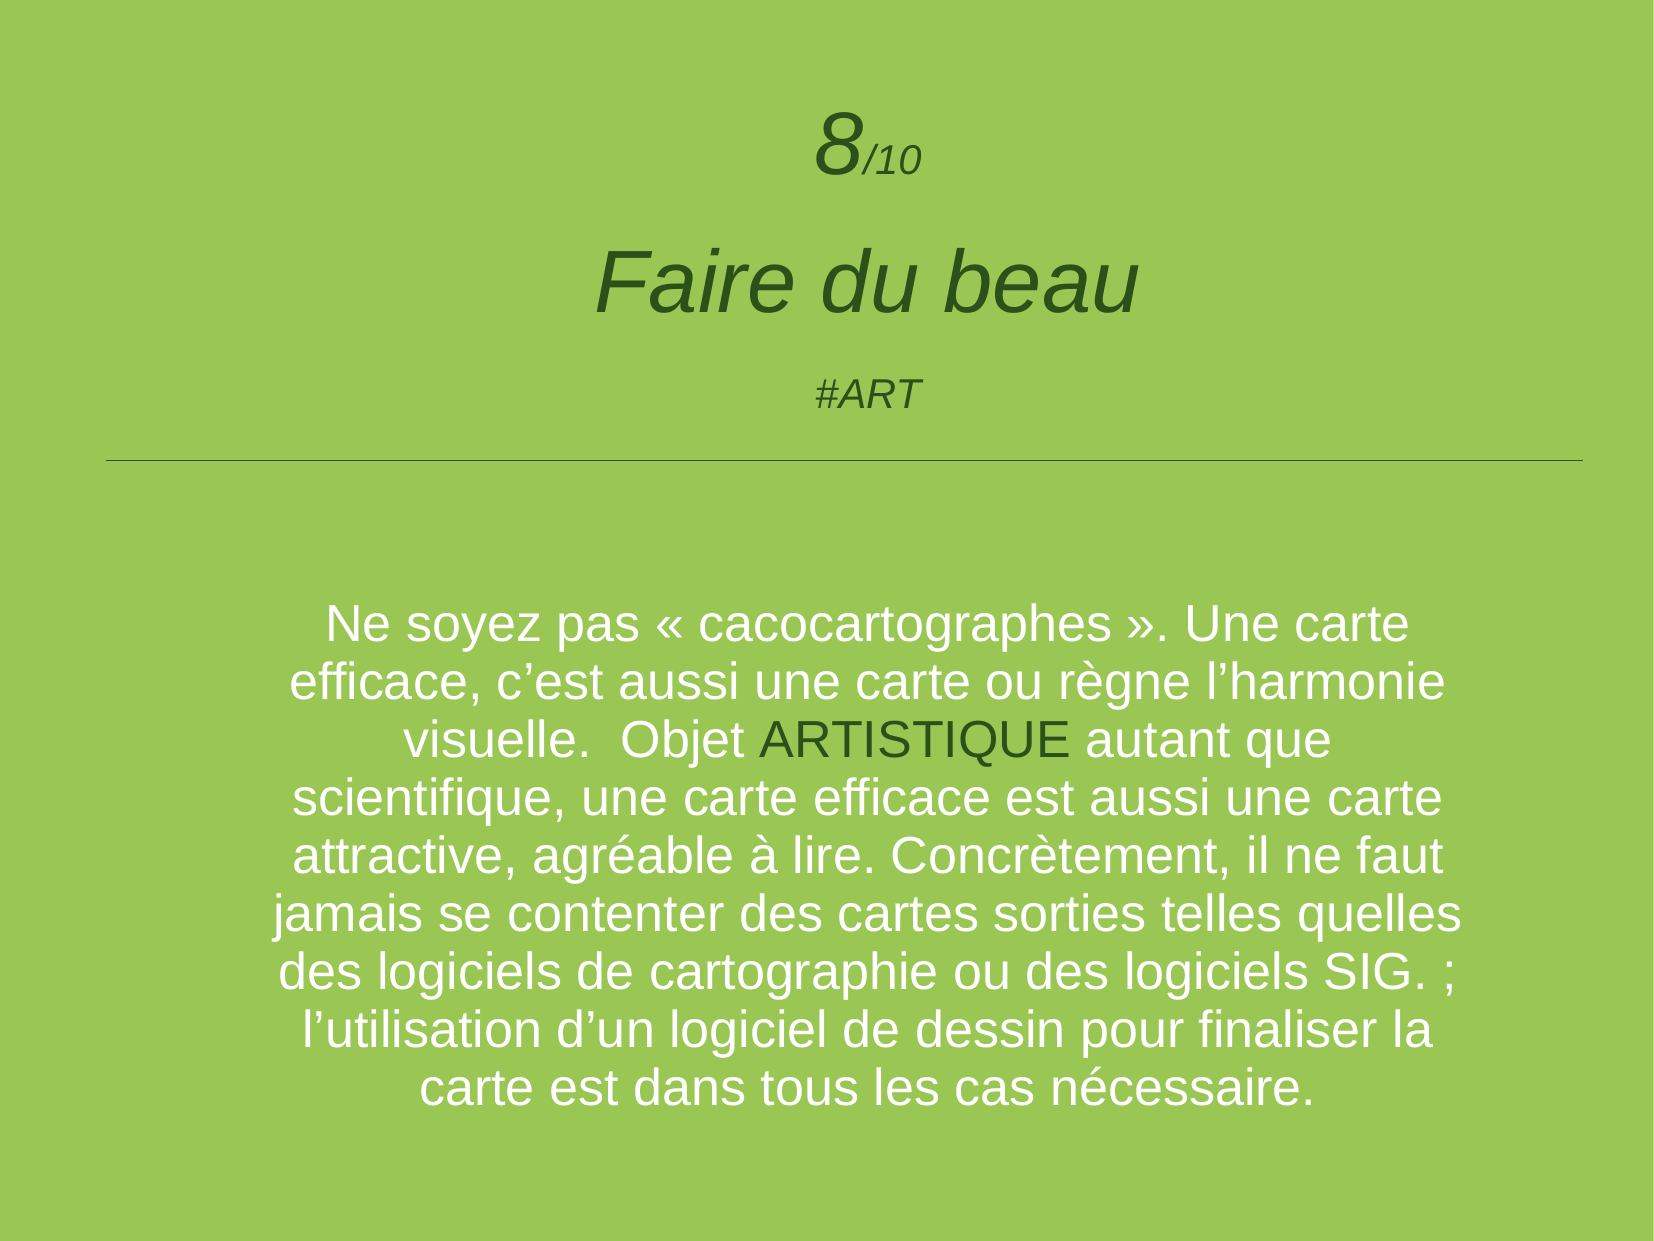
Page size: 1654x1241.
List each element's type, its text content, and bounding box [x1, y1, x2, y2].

list 8/10 Faire du beau #ART Ne soyez pas « cacocartographes ». Une carte efficace, c’est aussi une carte ou règne l’harmonie visuelle. Objet ARTISTIQUE autant que scientifique, une carte efficace est aussi une carte attractive, agréable à lire. Concrètement, il ne faut jamais se contenter des cartes sorties telles quelles des logiciels de cartographie ou des logiciels SIG. ; l’utilisation d’un logiciel de dessin pour finaliser la carte est dans tous les cas nécessaire. [271, 94, 1465, 460]
list 8/10 Faire du beau #ART Ne soyez pas « cacocartographes ». Une carte efficace, c’est aussi une carte ou règne l’harmonie visuelle. Objet ARTISTIQUE autant que scientifique, une carte efficace est aussi une carte attractive, agréable à lire. Concrètement, il ne faut jamais se contenter des cartes sorties telles quelles des logiciels de cartographie ou des logiciels SIG. ; l’utilisation d’un logiciel de dessin pour finaliser la carte est dans tous les cas nécessaire. [271, 461, 1465, 1193]
